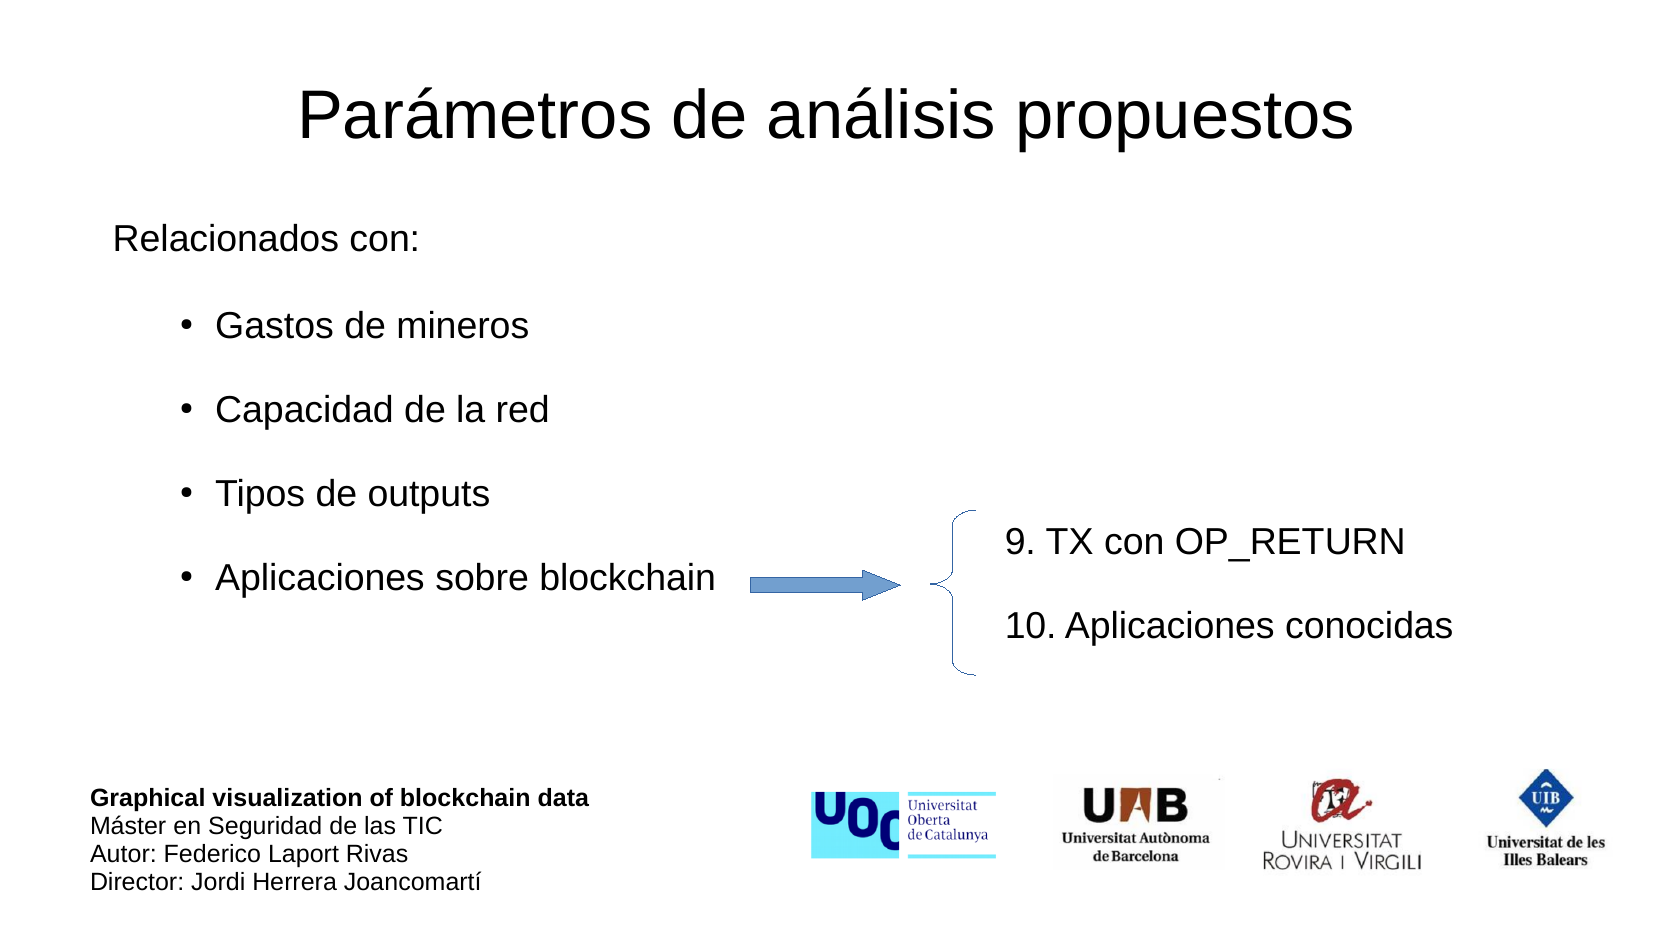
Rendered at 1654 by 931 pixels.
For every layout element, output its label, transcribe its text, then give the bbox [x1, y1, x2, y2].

title Parámetros de análisis propuestos [82, 37, 1571, 193]
text_box [750, 570, 901, 601]
picture [788, 752, 1636, 901]
text_box Graphical visualization of blockchain data Máster en Seguridad de las TIC Autor: Federico Laport Rivas Director: Jordi Herrera Joancomartí [90, 783, 616, 896]
text_box Gastos de mineros Capacidad de la red Tipos de outputs Aplicaciones sobre blockchain [165, 297, 1051, 691]
text_box Relacionados con: [97, 210, 436, 267]
text_box 9. TX con OP_RETURN 10. Aplicaciones conocidas [990, 513, 1606, 691]
